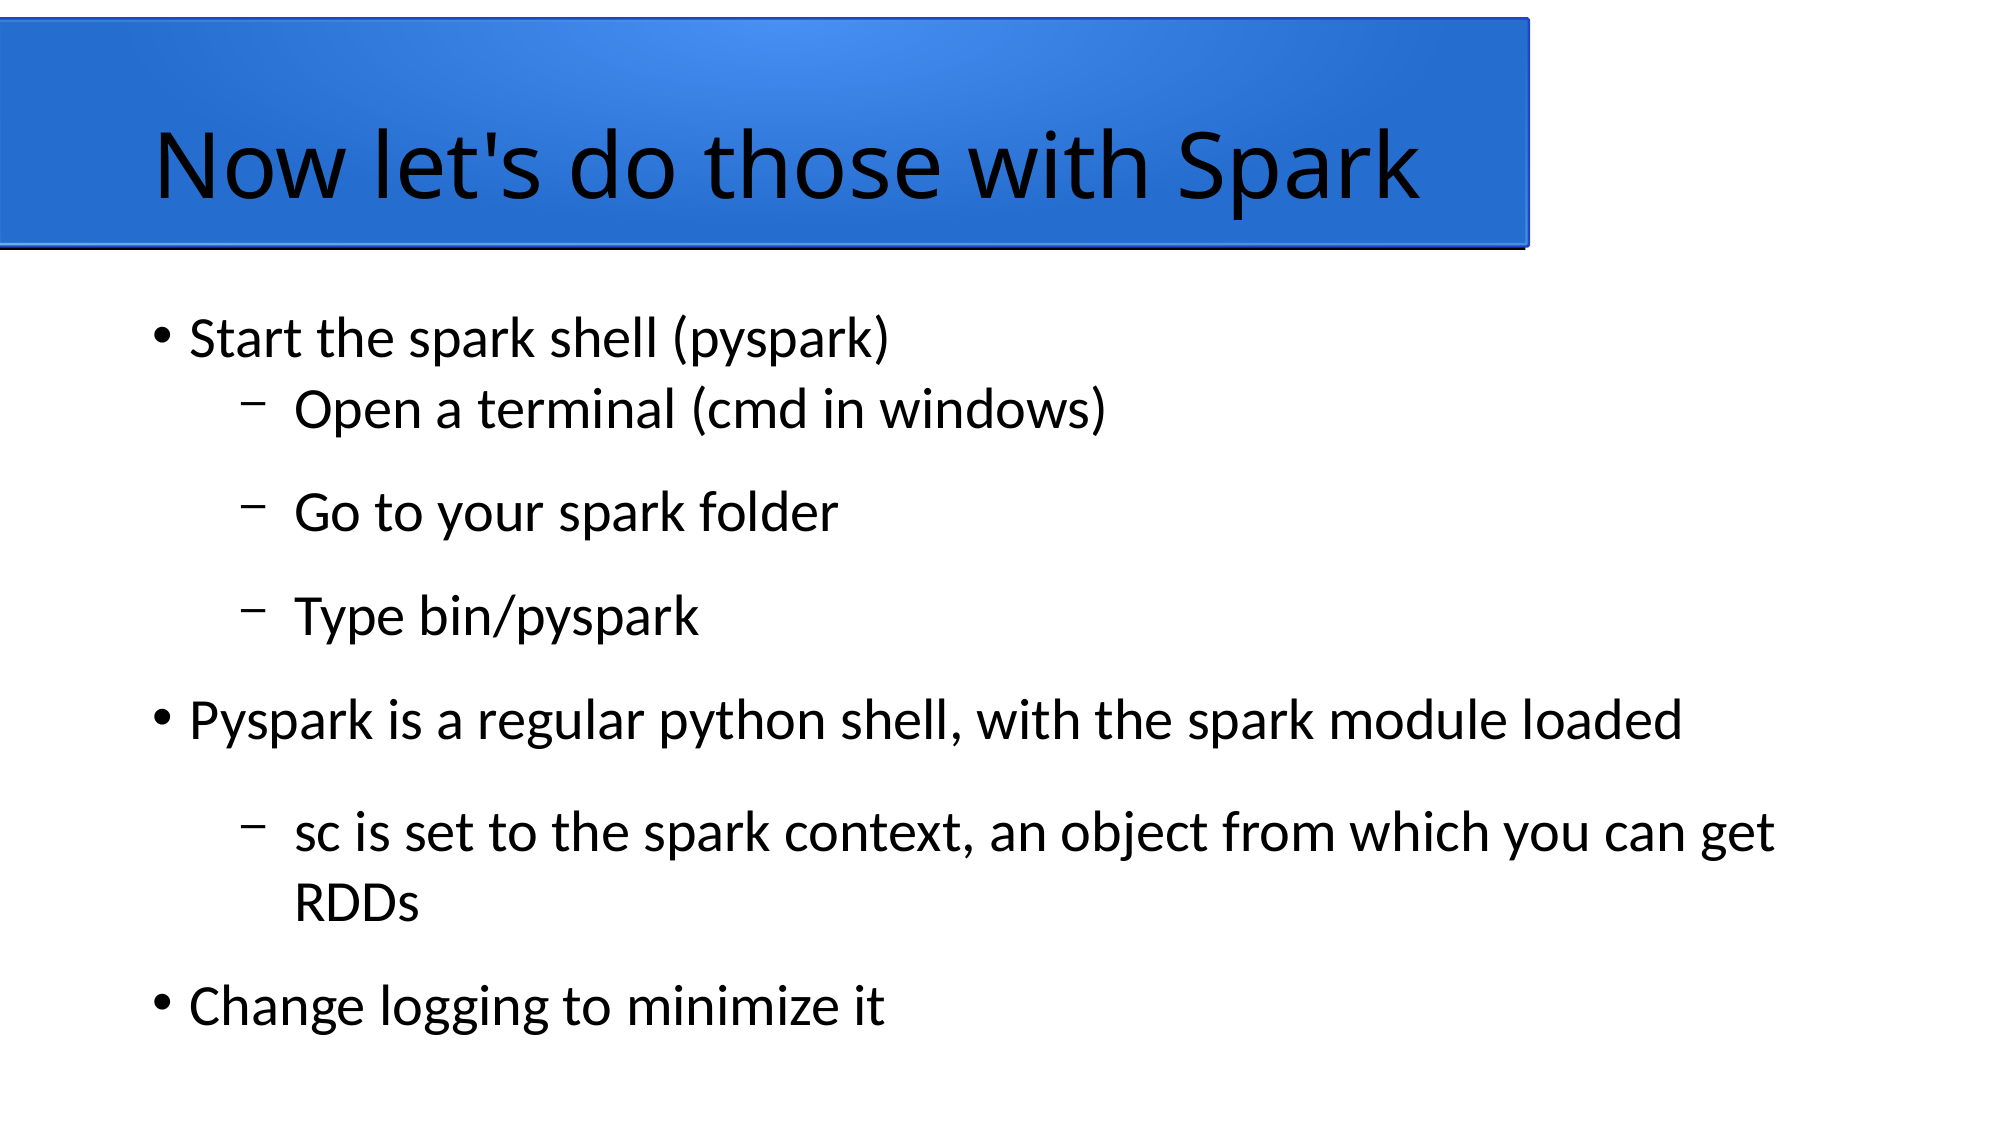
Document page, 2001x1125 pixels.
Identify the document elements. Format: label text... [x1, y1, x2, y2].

list Start the spark shell (pyspark) Open a terminal (cmd in windows) Go to your spark folder Type bin/pyspark Pyspark is a regular python shell, with the spark module loaded sc is set to the spark context, an object from which you can get RDDs Change logging to minimize it [137, 299, 1863, 1014]
title Now let's do those with Spark [137, 59, 1863, 278]
